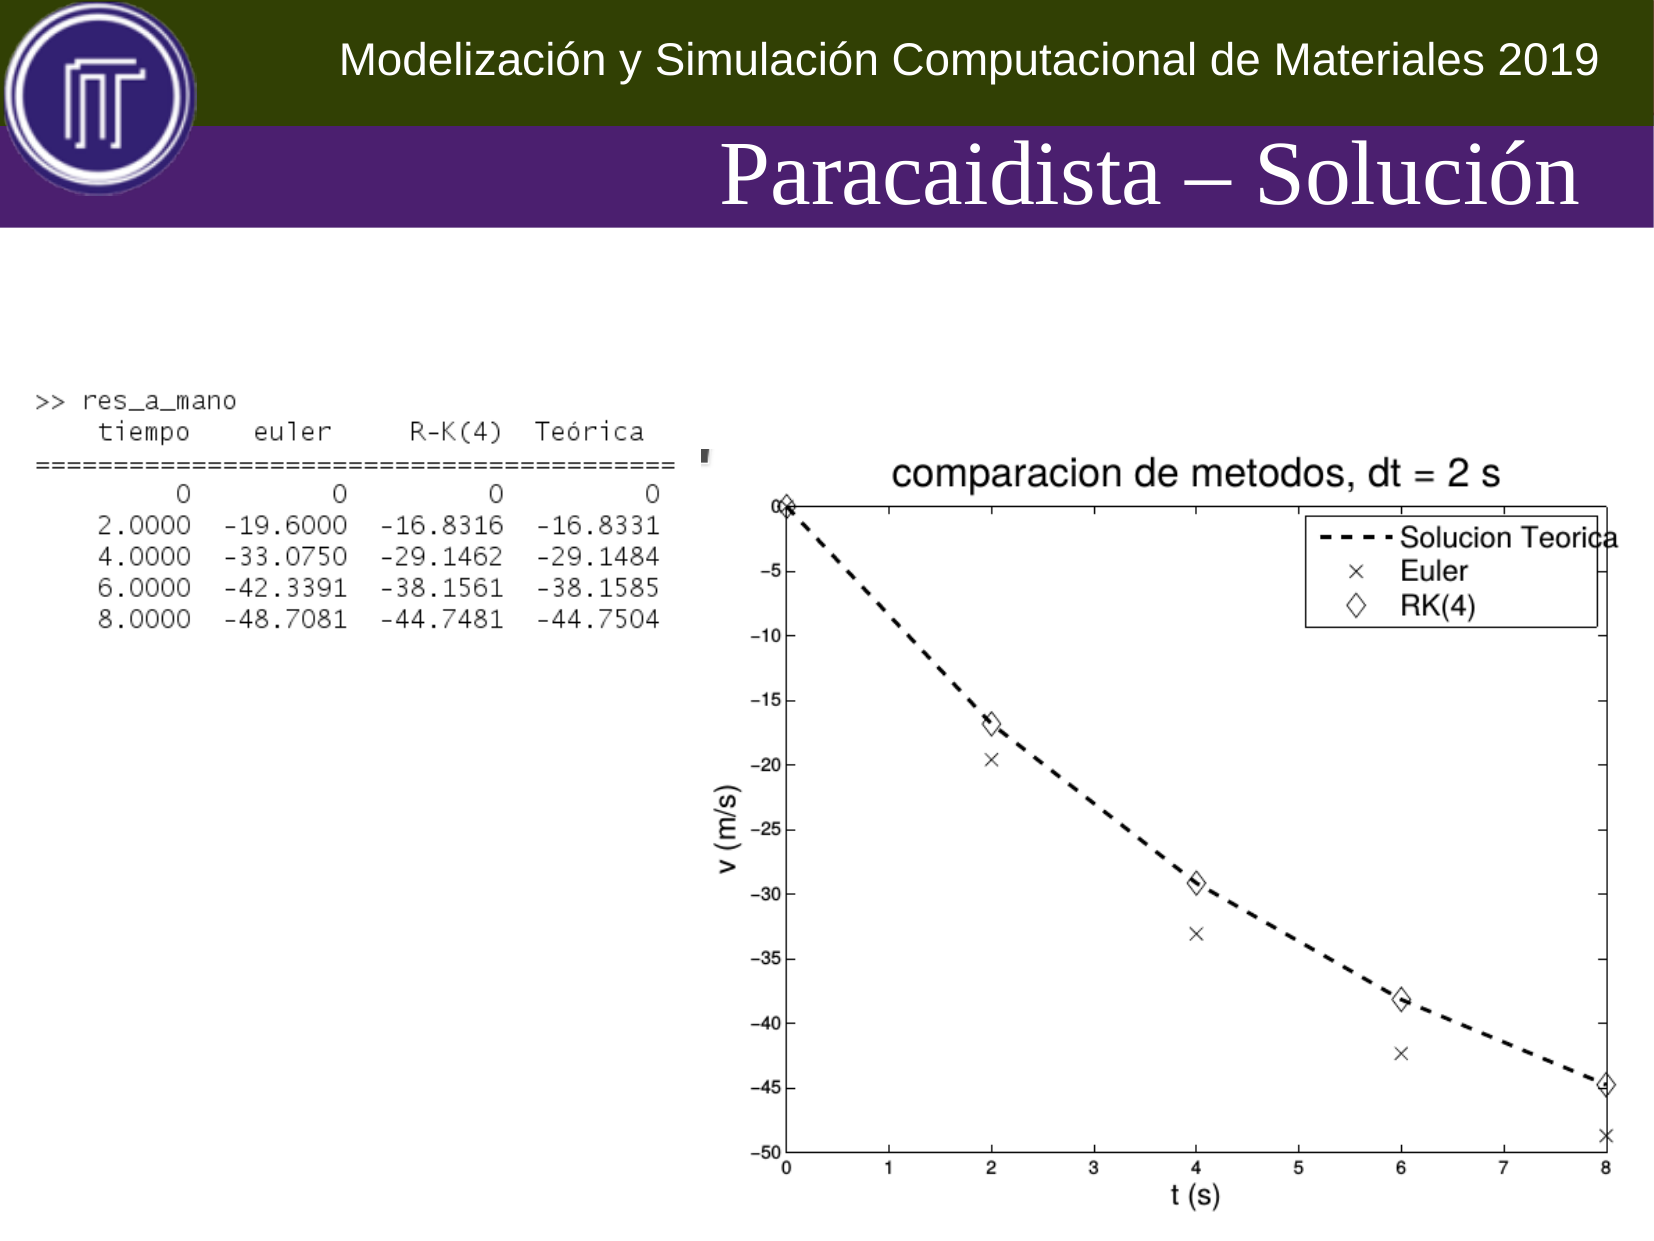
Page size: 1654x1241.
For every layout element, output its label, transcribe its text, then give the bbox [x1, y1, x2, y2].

picture [29, 386, 681, 647]
text_box Paracaidista – Solución [704, 64, 1654, 283]
picture [2, 0, 197, 196]
picture [701, 449, 1633, 1220]
